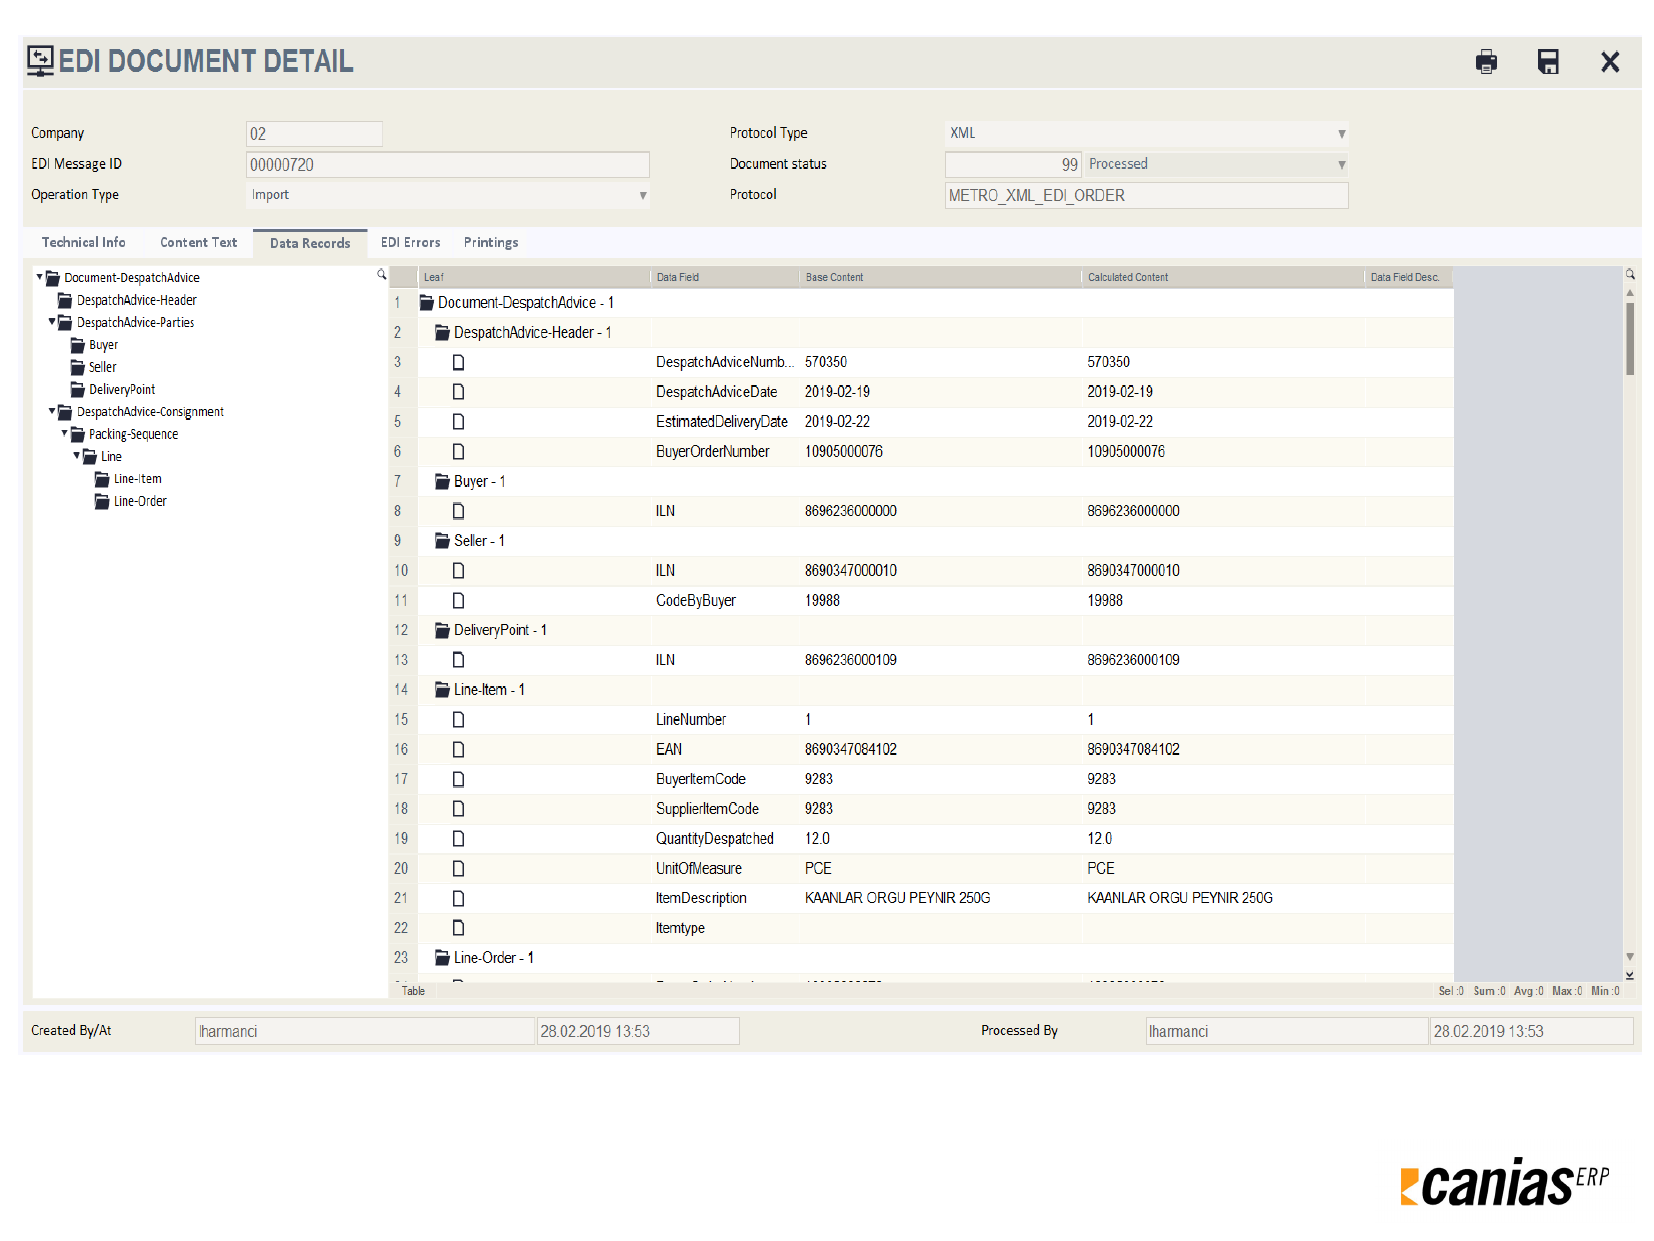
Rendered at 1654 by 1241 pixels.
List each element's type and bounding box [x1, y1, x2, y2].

picture [18, 35, 1642, 1055]
picture [1375, 1139, 1635, 1223]
